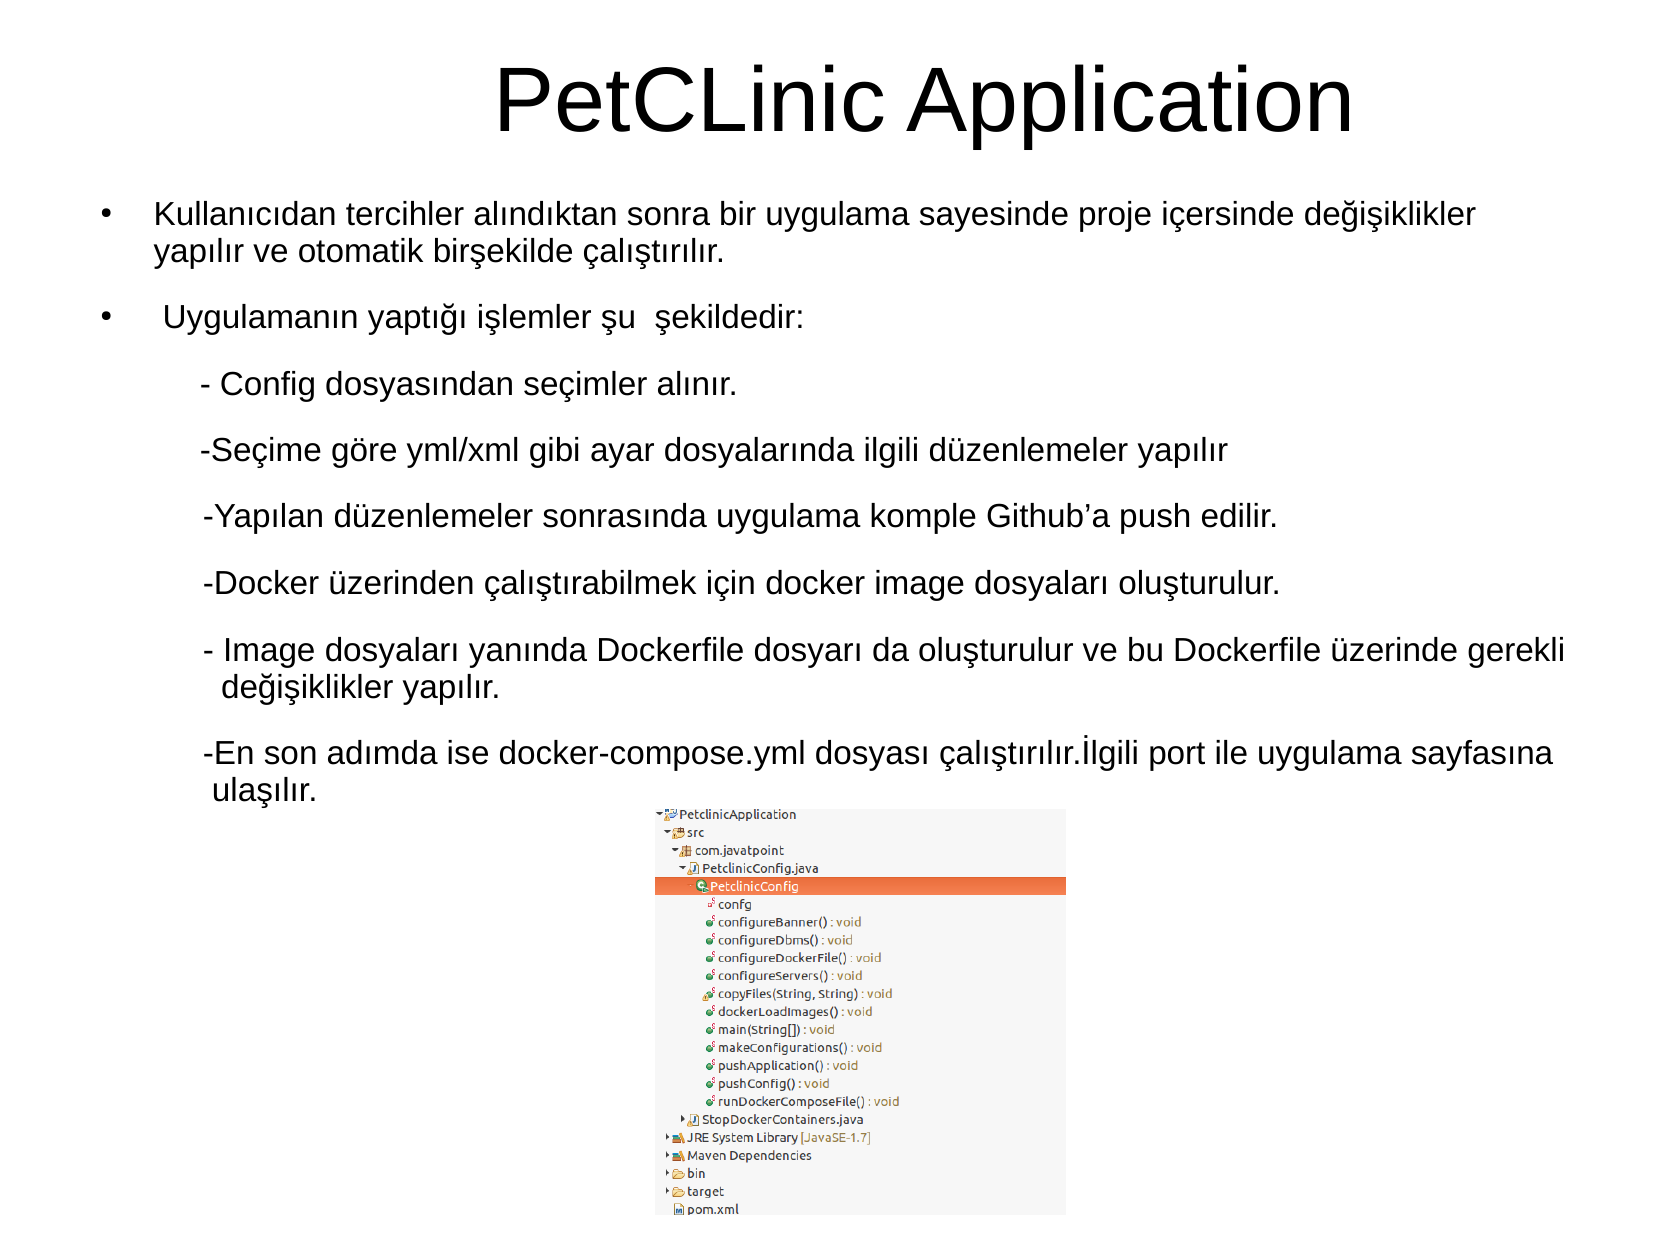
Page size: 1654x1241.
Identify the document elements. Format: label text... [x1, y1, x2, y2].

list Kullanıcıdan tercihler alındıktan sonra bir uygulama sayesinde proje içersinde değişiklikler yapılır ve otomatik birşekilde çalıştırılır. Uygulamanın yaptığı işlemler şu şekildedir: - Config dosyasından seçimler alınır. -Seçime göre yml/xml gibi ayar dosyalarında ilgili düzenlemeler yapılır -Yapılan düzenlemeler sonrasında uygulama komple Github’a push edilir. -Docker üzerinden çalıştırabilmek için docker image dosyaları oluşturulur. - Image dosyaları yanında Dockerfile dosyarı da oluşturulur ve bu Dockerfile üzerinde gerekli değişiklikler yapılır. -En son adımda ise docker-compose.yml dosyası çalıştırılır.İlgili port ile uygulama sayfasına ulaşılır. [82, 195, 1571, 1010]
picture [655, 809, 1066, 1216]
title PetCLinic Application [237, 48, 1653, 152]
